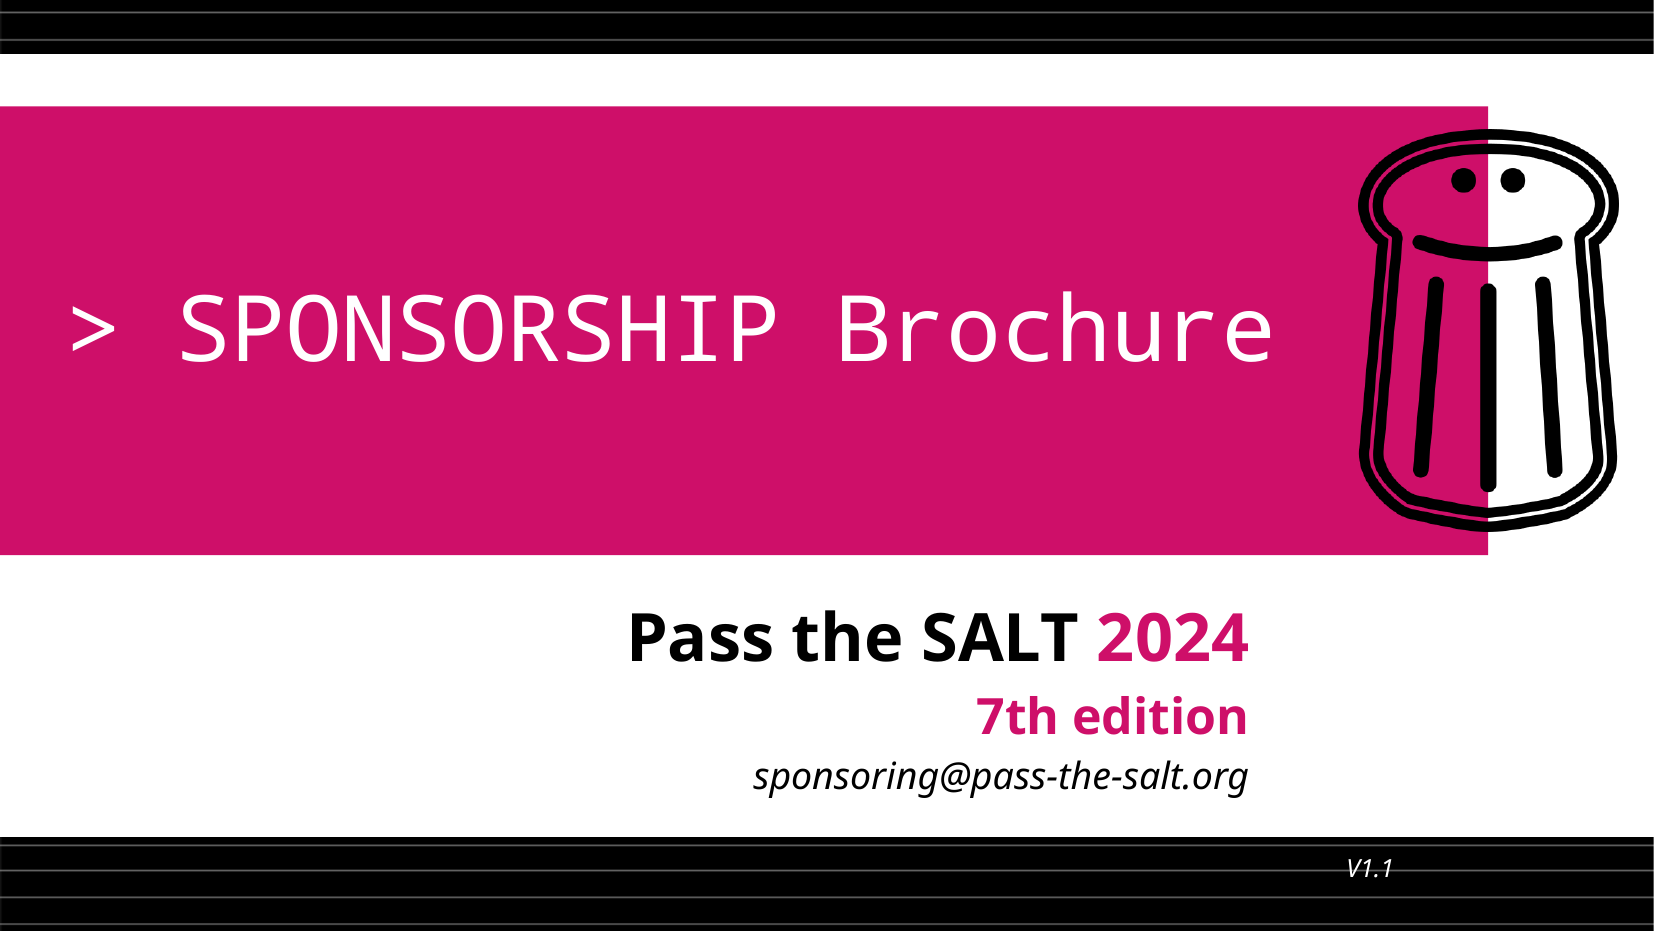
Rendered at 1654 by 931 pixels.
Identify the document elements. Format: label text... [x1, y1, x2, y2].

picture [1358, 129, 1619, 532]
subtitle Pass the SALT 2024 7th edition sponsoring@pass-the-salt.org [625, 590, 1489, 824]
title > SPONSORSHIP Brochure [0, 106, 1489, 556]
text_box V1.1 [1346, 850, 1430, 898]
picture [0, 0, 1654, 54]
picture [0, 837, 1654, 931]
